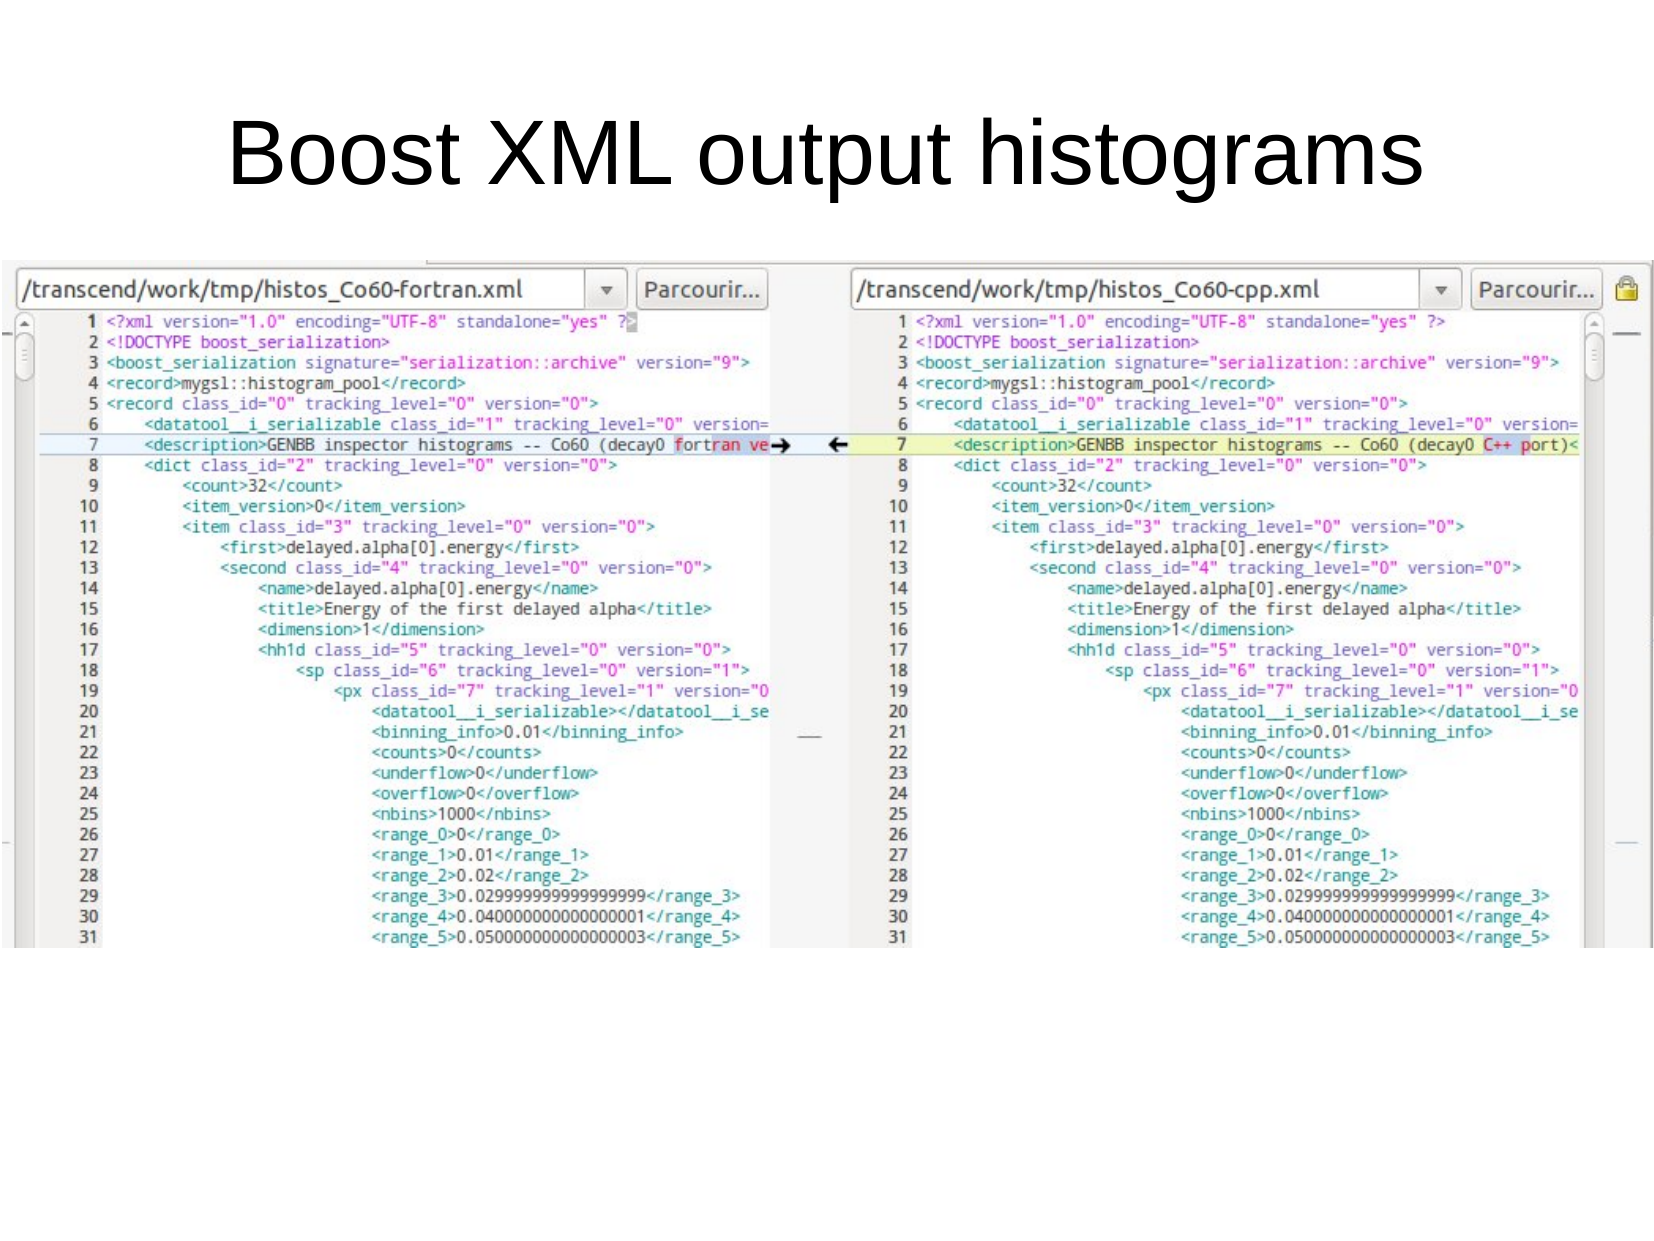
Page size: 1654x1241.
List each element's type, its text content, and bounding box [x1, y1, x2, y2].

picture [2, 260, 1654, 948]
title Boost XML output histograms [82, 49, 1571, 257]
